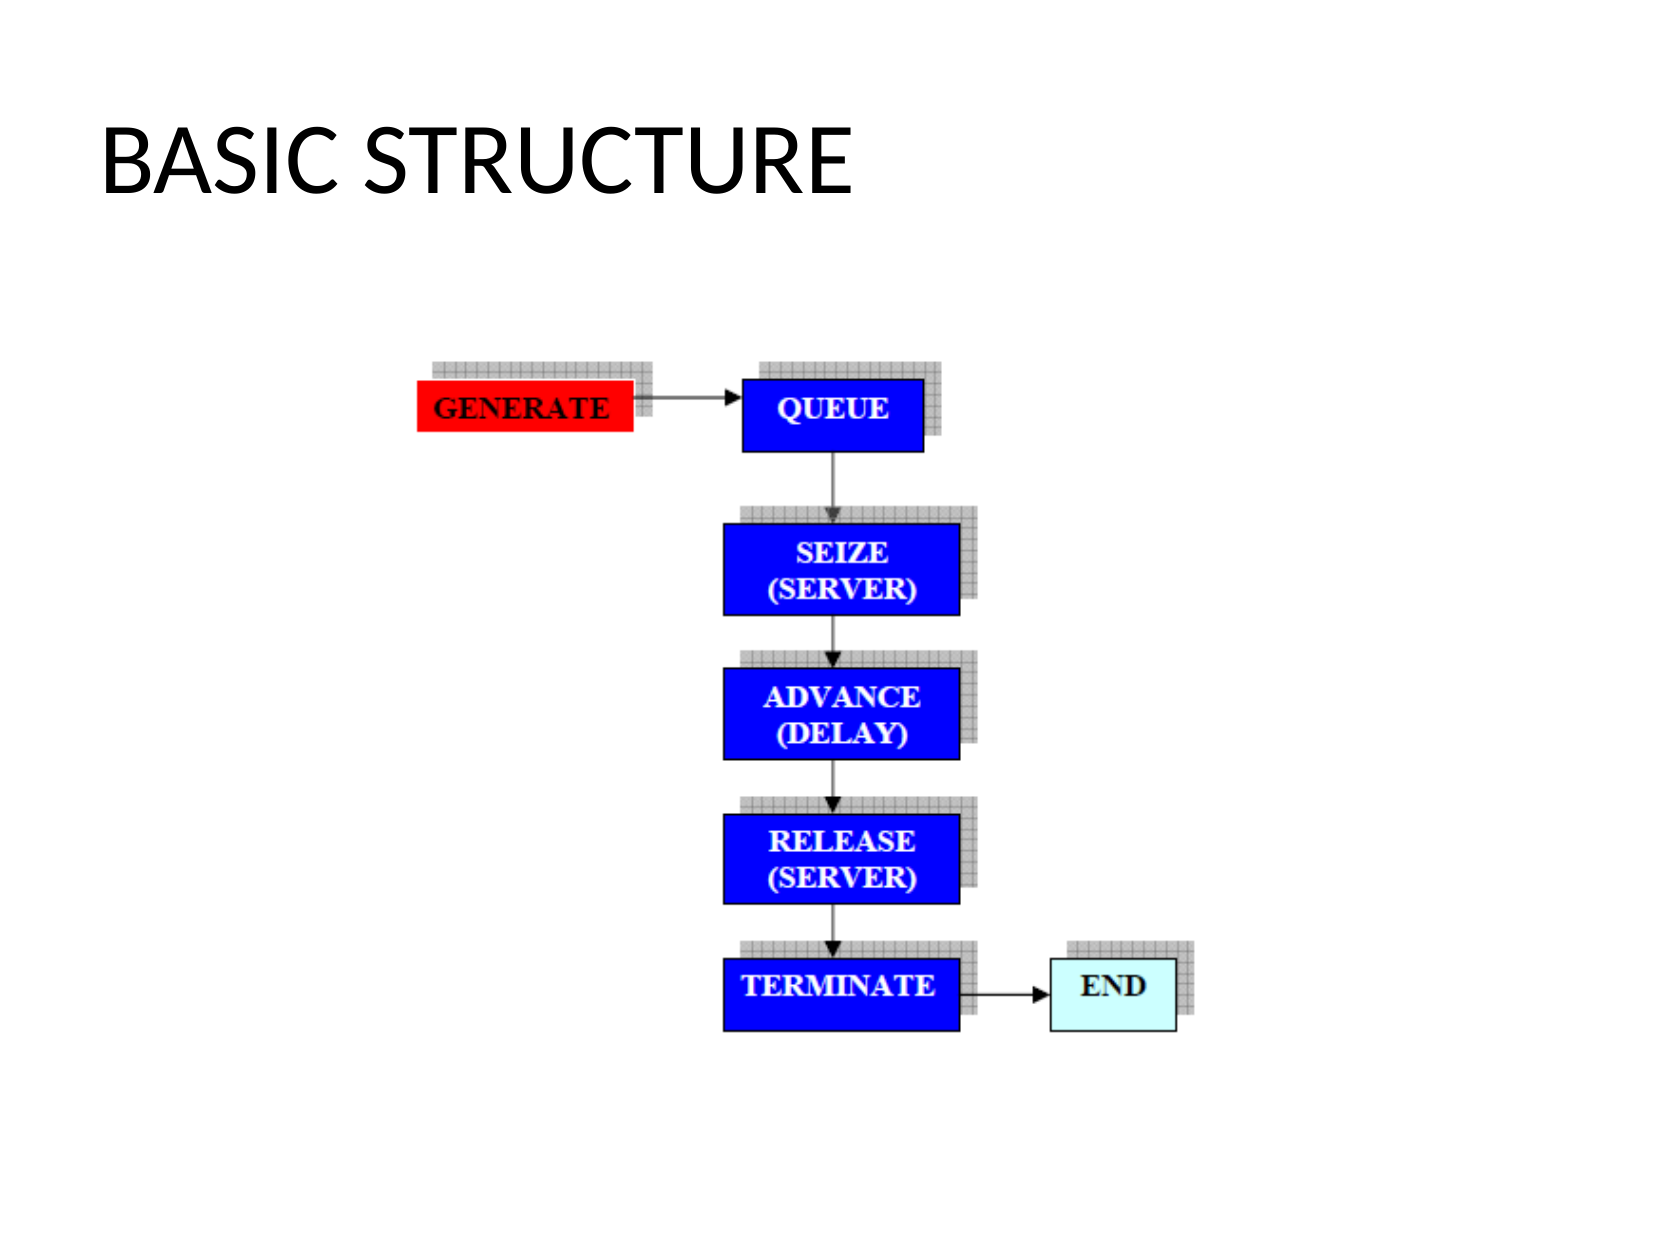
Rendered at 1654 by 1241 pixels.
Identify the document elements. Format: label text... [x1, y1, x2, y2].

title BASIC STRUCTURE [82, 49, 1572, 257]
picture [351, 307, 1265, 1078]
